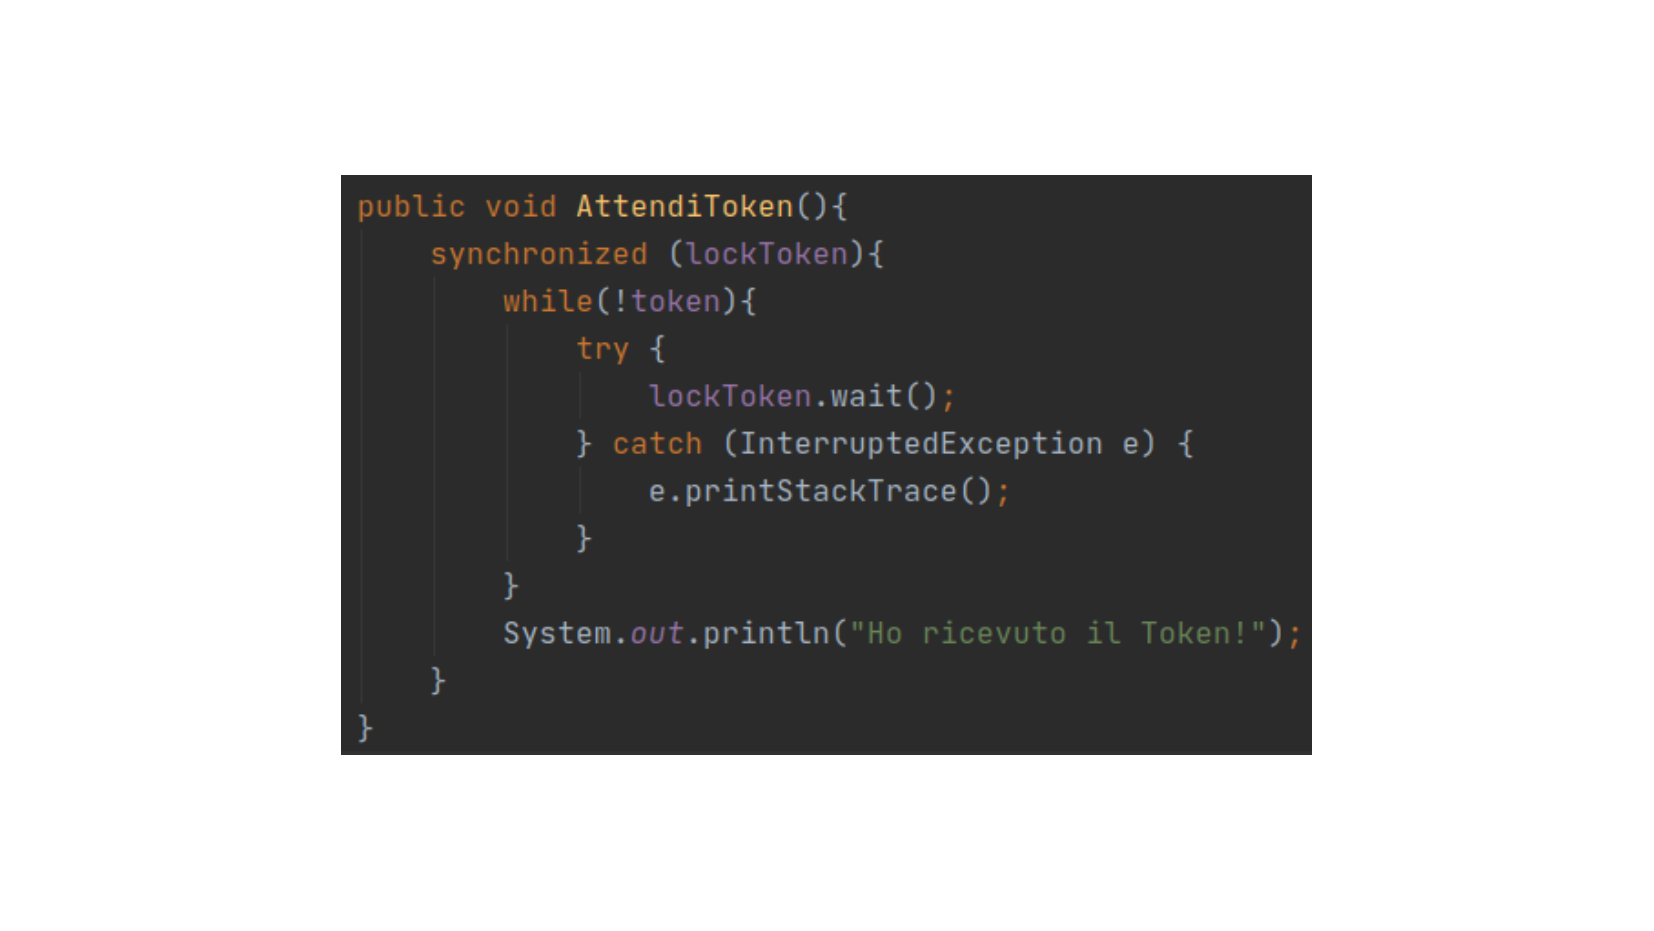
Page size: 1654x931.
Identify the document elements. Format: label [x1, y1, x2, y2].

picture [341, 175, 1312, 755]
